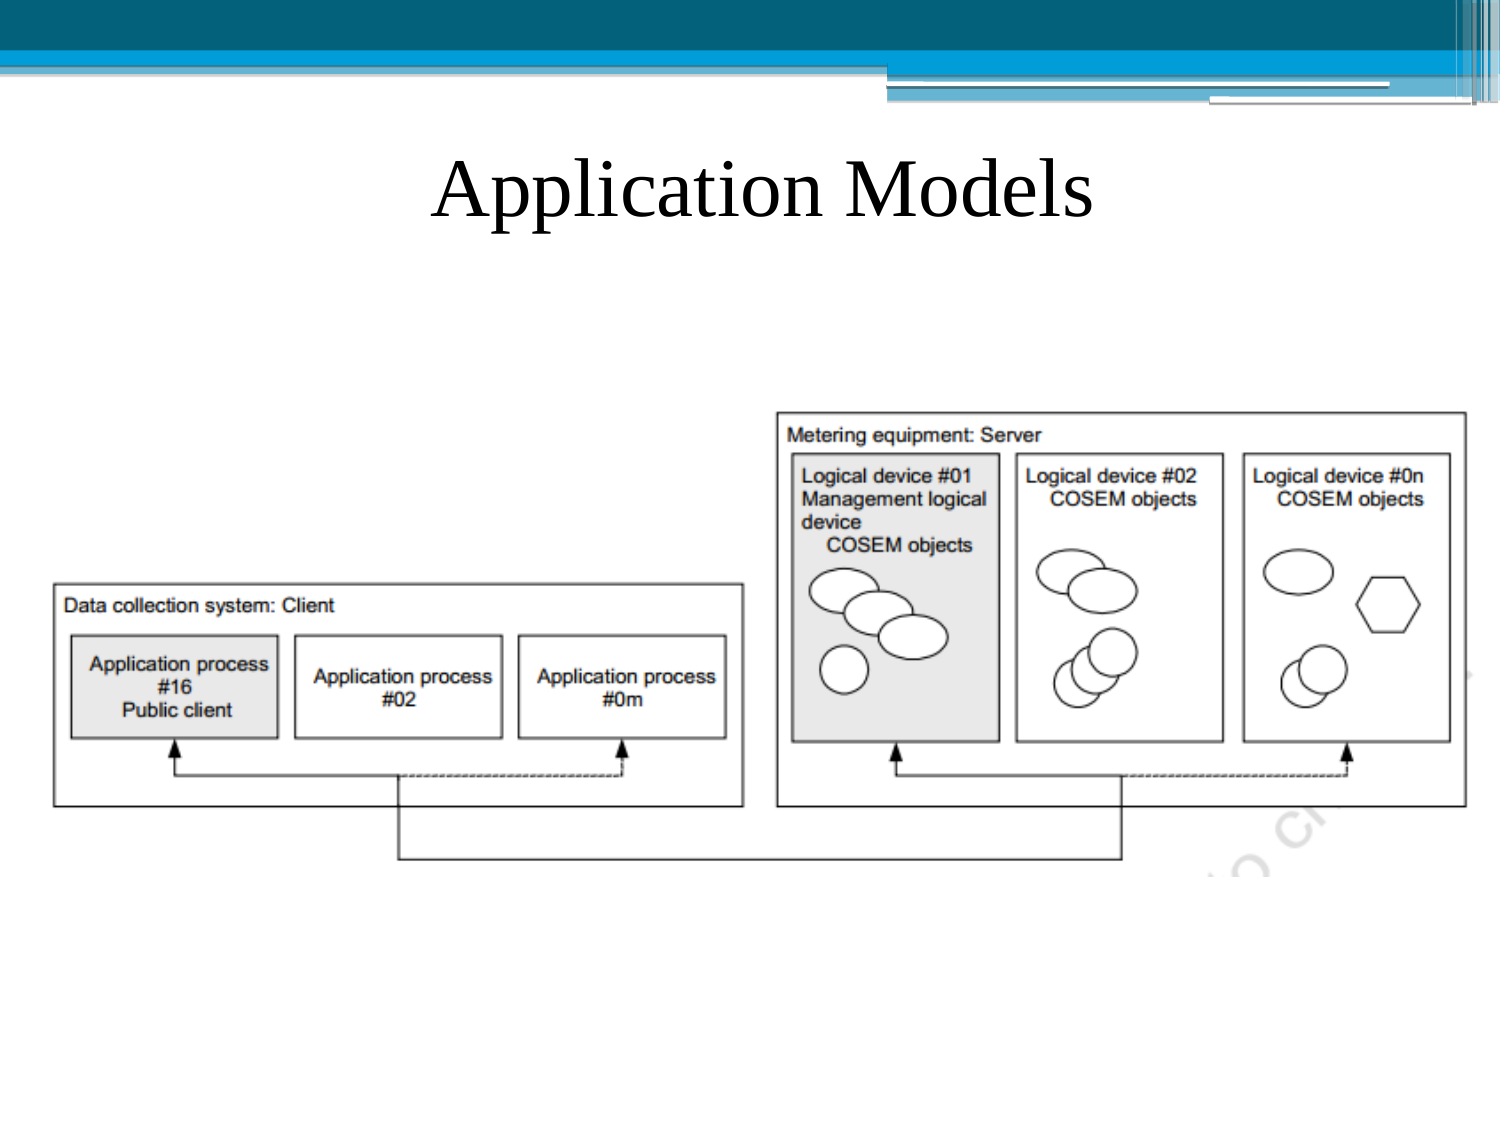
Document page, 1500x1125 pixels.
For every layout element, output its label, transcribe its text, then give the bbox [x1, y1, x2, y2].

title Application Models [0, 100, 1500, 276]
picture [0, 405, 1500, 878]
